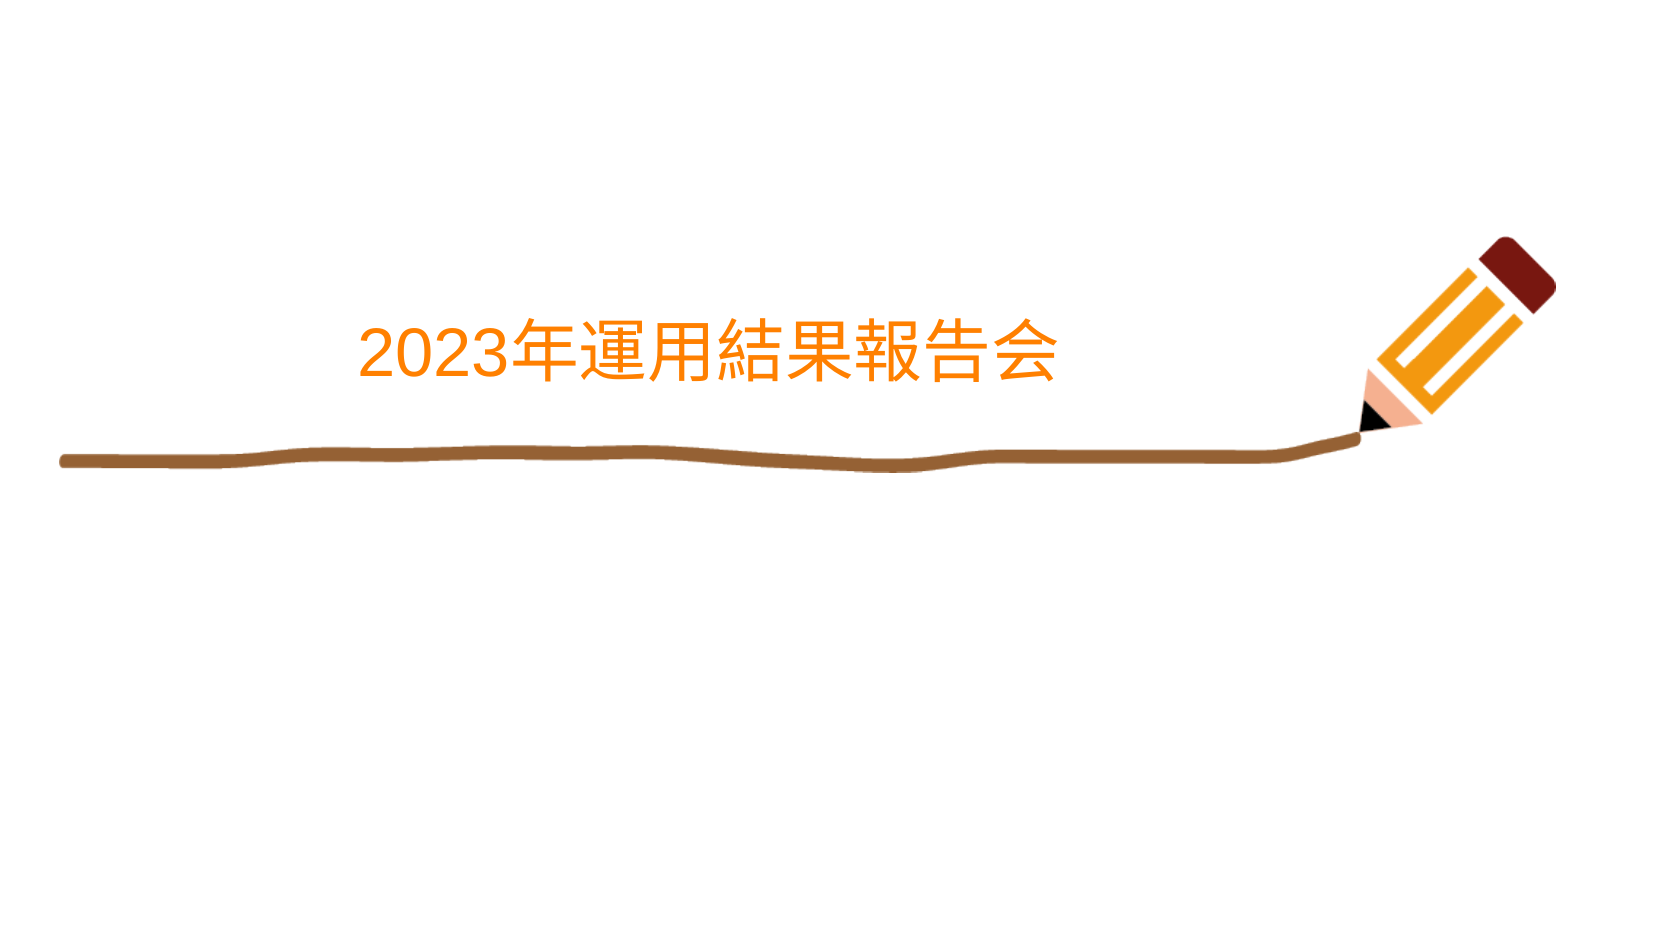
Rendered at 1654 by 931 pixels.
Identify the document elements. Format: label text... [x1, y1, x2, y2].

picture [59, 236, 1556, 473]
title 2023年運用結果報告会 [88, 265, 1329, 429]
